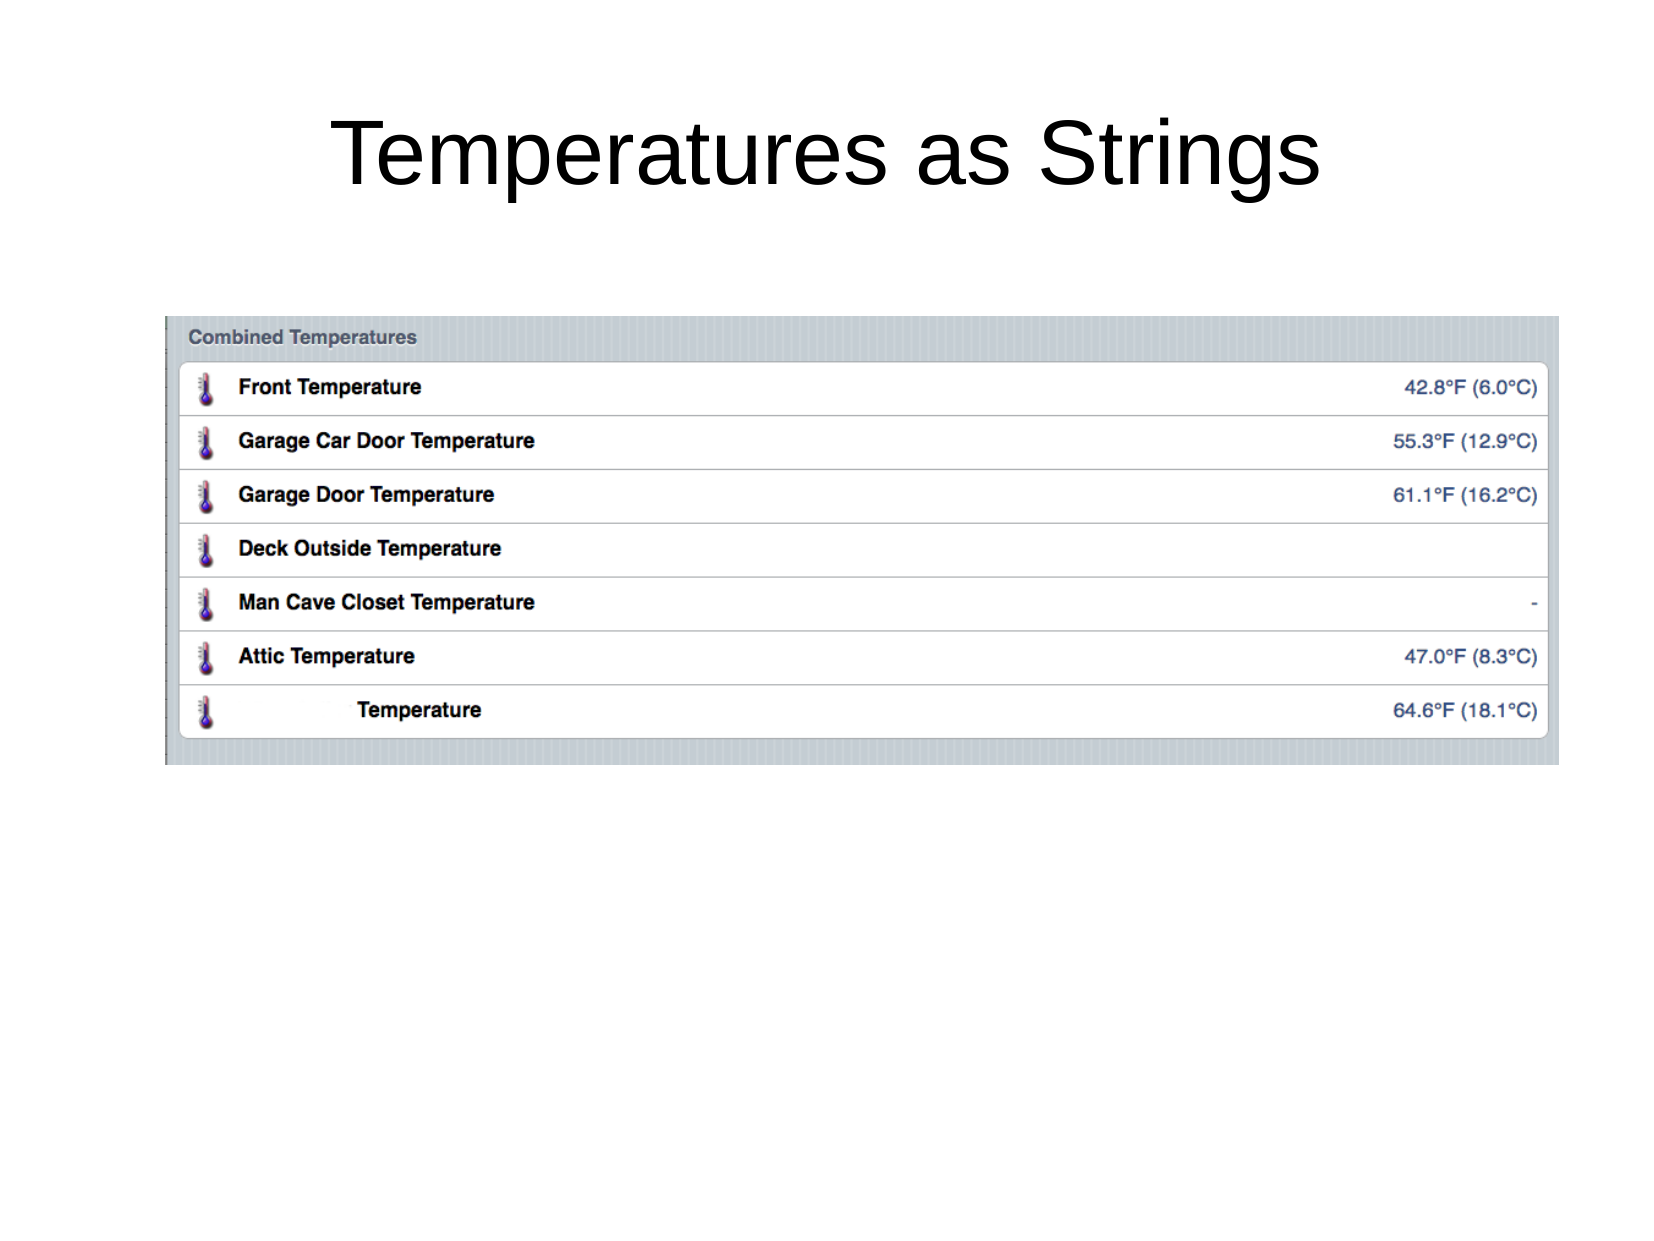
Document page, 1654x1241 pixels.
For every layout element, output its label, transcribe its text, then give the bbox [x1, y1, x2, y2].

title Temperatures as Strings [82, 49, 1571, 257]
picture [165, 316, 1559, 766]
